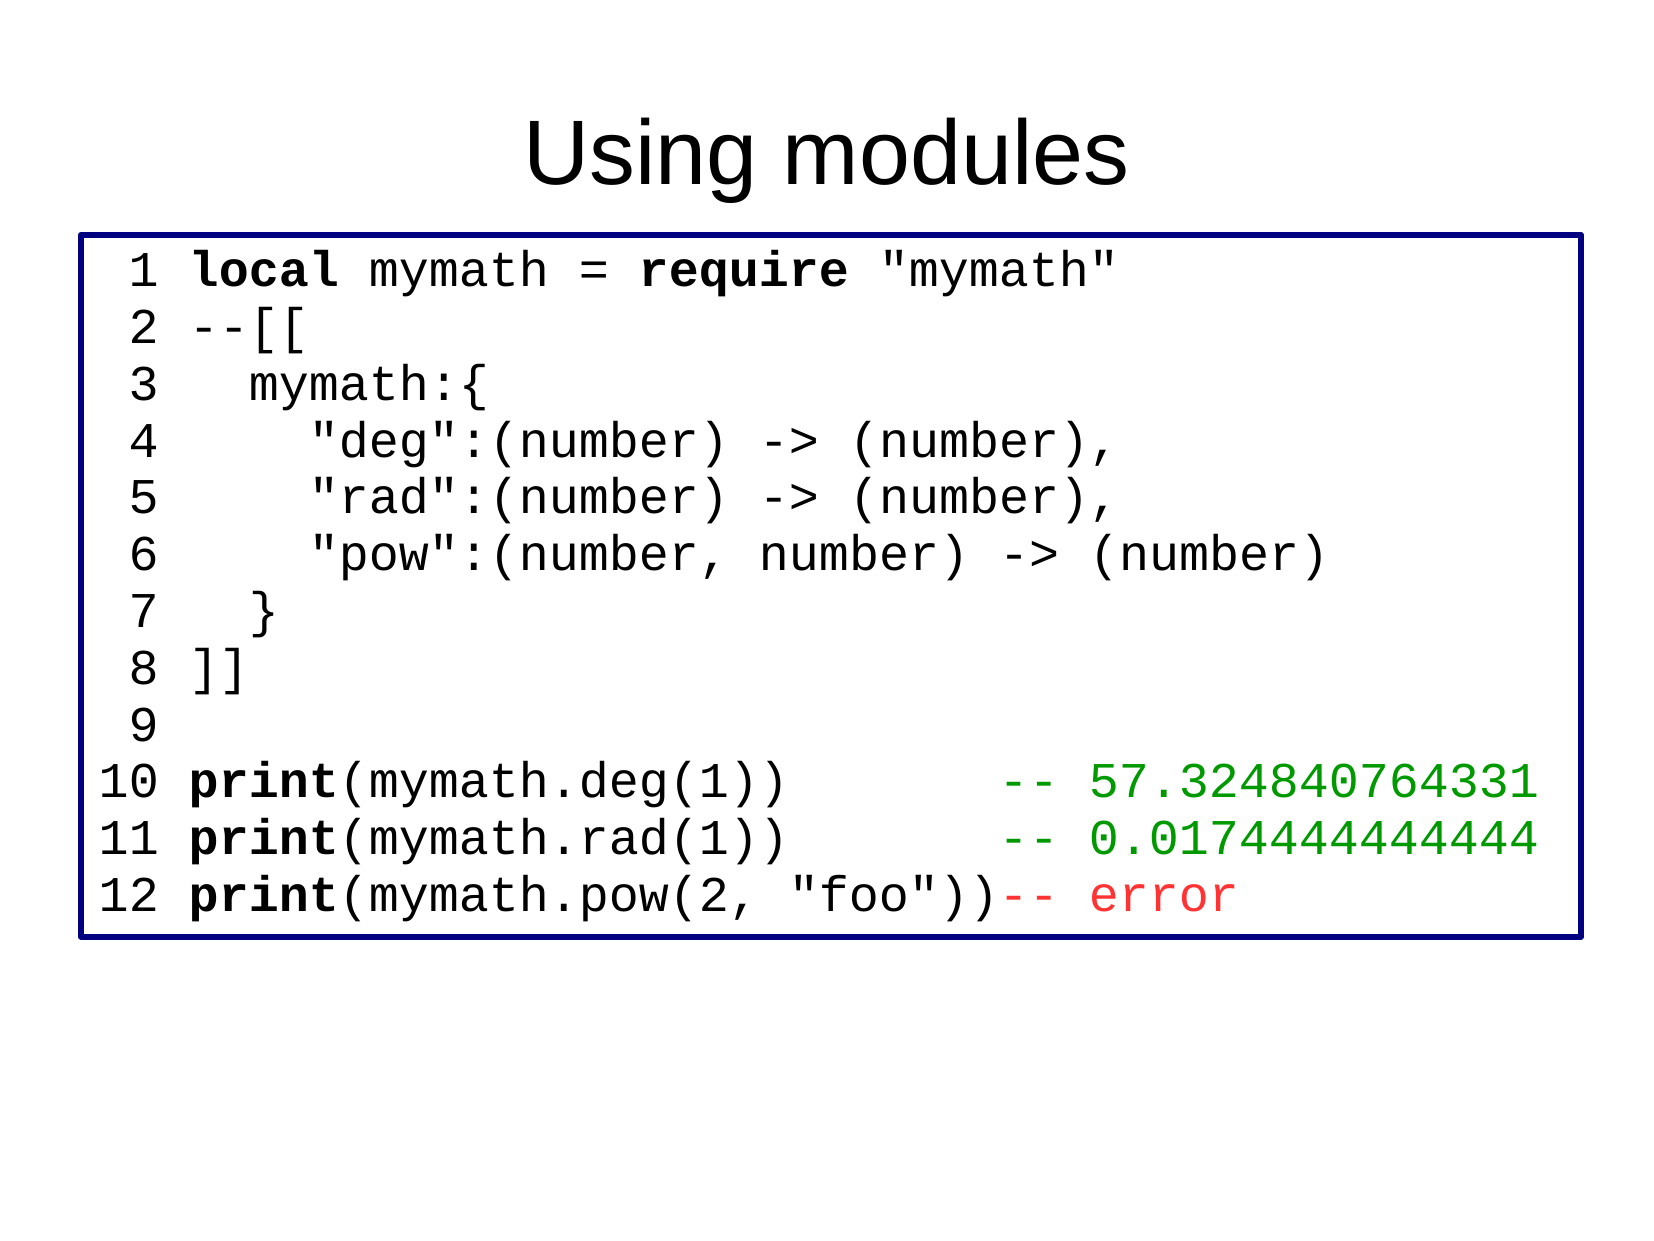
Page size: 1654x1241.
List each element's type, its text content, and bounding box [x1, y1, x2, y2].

title Using modules [82, 49, 1571, 232]
text_box 1 local mymath = require "mymath" 2 --[[ 3 mymath:{ 4 "deg":(number) -> (number), 5 "rad":(number) -> (number), 6 "pow":(number, number) -> (number) 7 } 8 ]] 9 10 print(mymath.deg(1)) -- 57.324840764331 11 print(mymath.rad(1)) -- 0.0174444444444 12 print(mymath.pow(2, "foo"))-- error [80, 234, 1581, 856]
